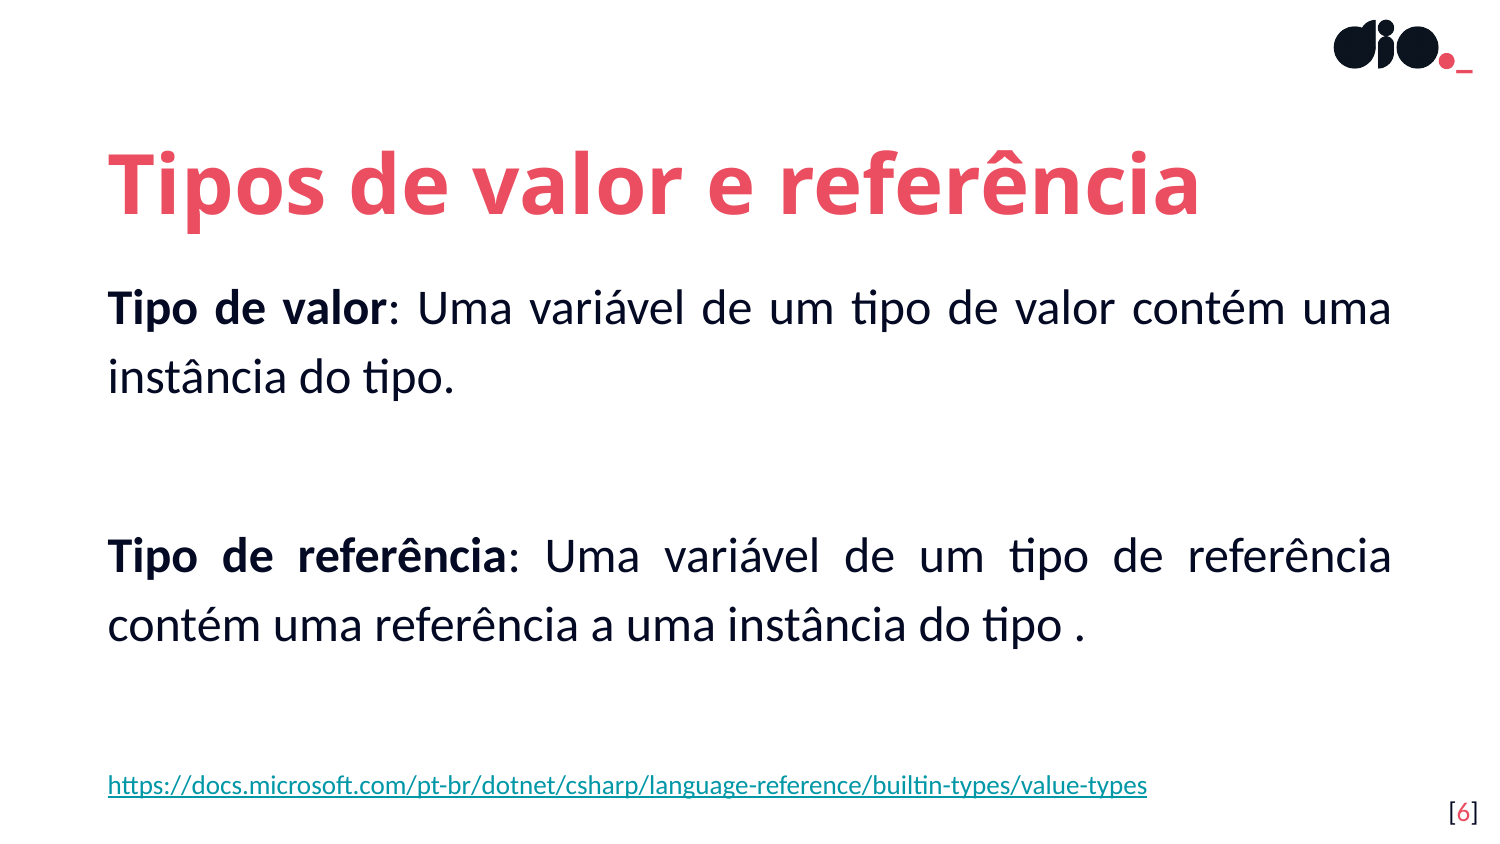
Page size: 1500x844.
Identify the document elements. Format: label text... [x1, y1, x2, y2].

slide_number [<number>] [1403, 779, 1494, 844]
text_box Tipo de valor: Uma variável de um tipo de valor contém uma instância do tipo. Tipo de referência: Uma variável de um tipo de referência contém uma referência a uma instância do tipo . https://docs.microsoft.com/pt-br/dotnet/csharp/language-reference/builtin-types/value-types [92, 308, 1408, 749]
picture [1333, 19, 1473, 74]
text_box Tipos de valor e referência [92, 104, 1408, 243]
